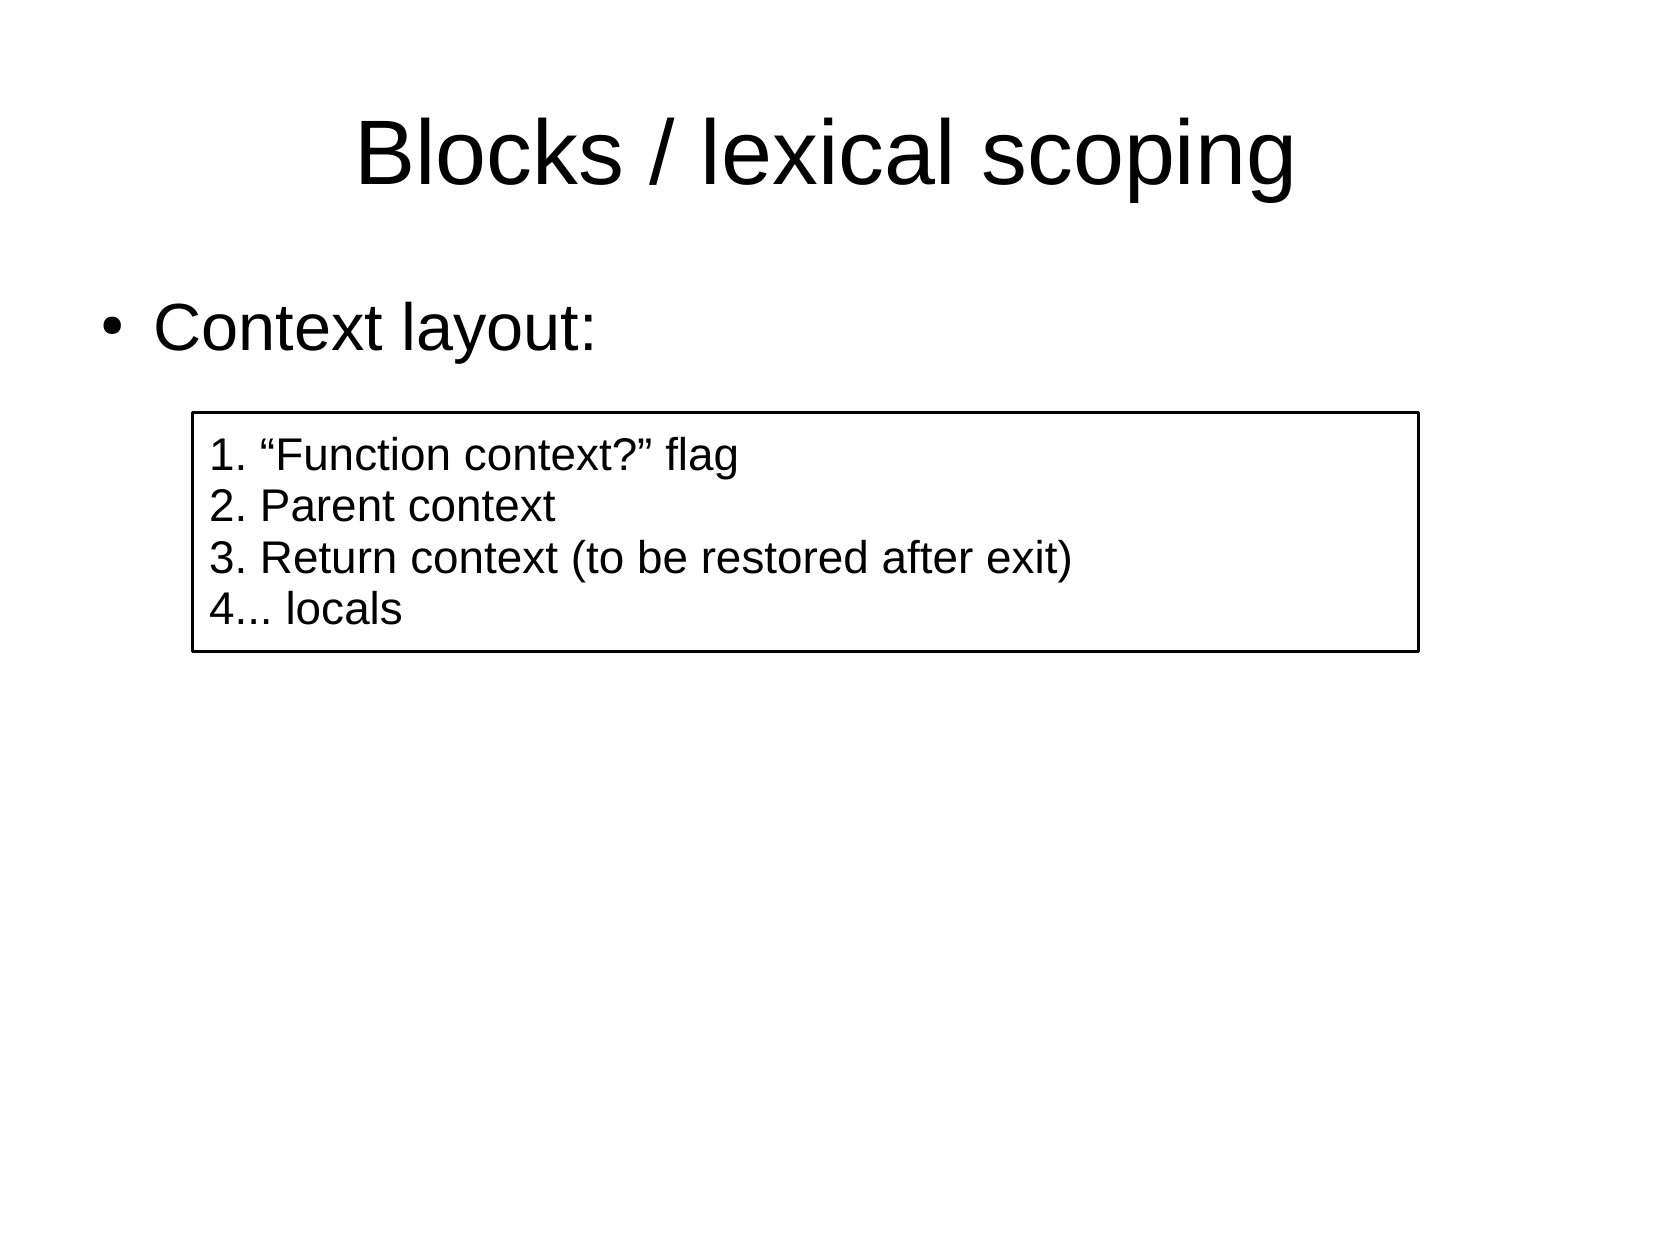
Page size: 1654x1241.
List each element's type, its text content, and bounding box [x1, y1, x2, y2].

title Blocks / lexical scoping [82, 49, 1571, 257]
text_box 1. “Function context?” flag 2. Parent context 3. Return context (to be restored after exit) 4... locals [192, 412, 1419, 652]
list Context layout: [82, 290, 1571, 1157]
